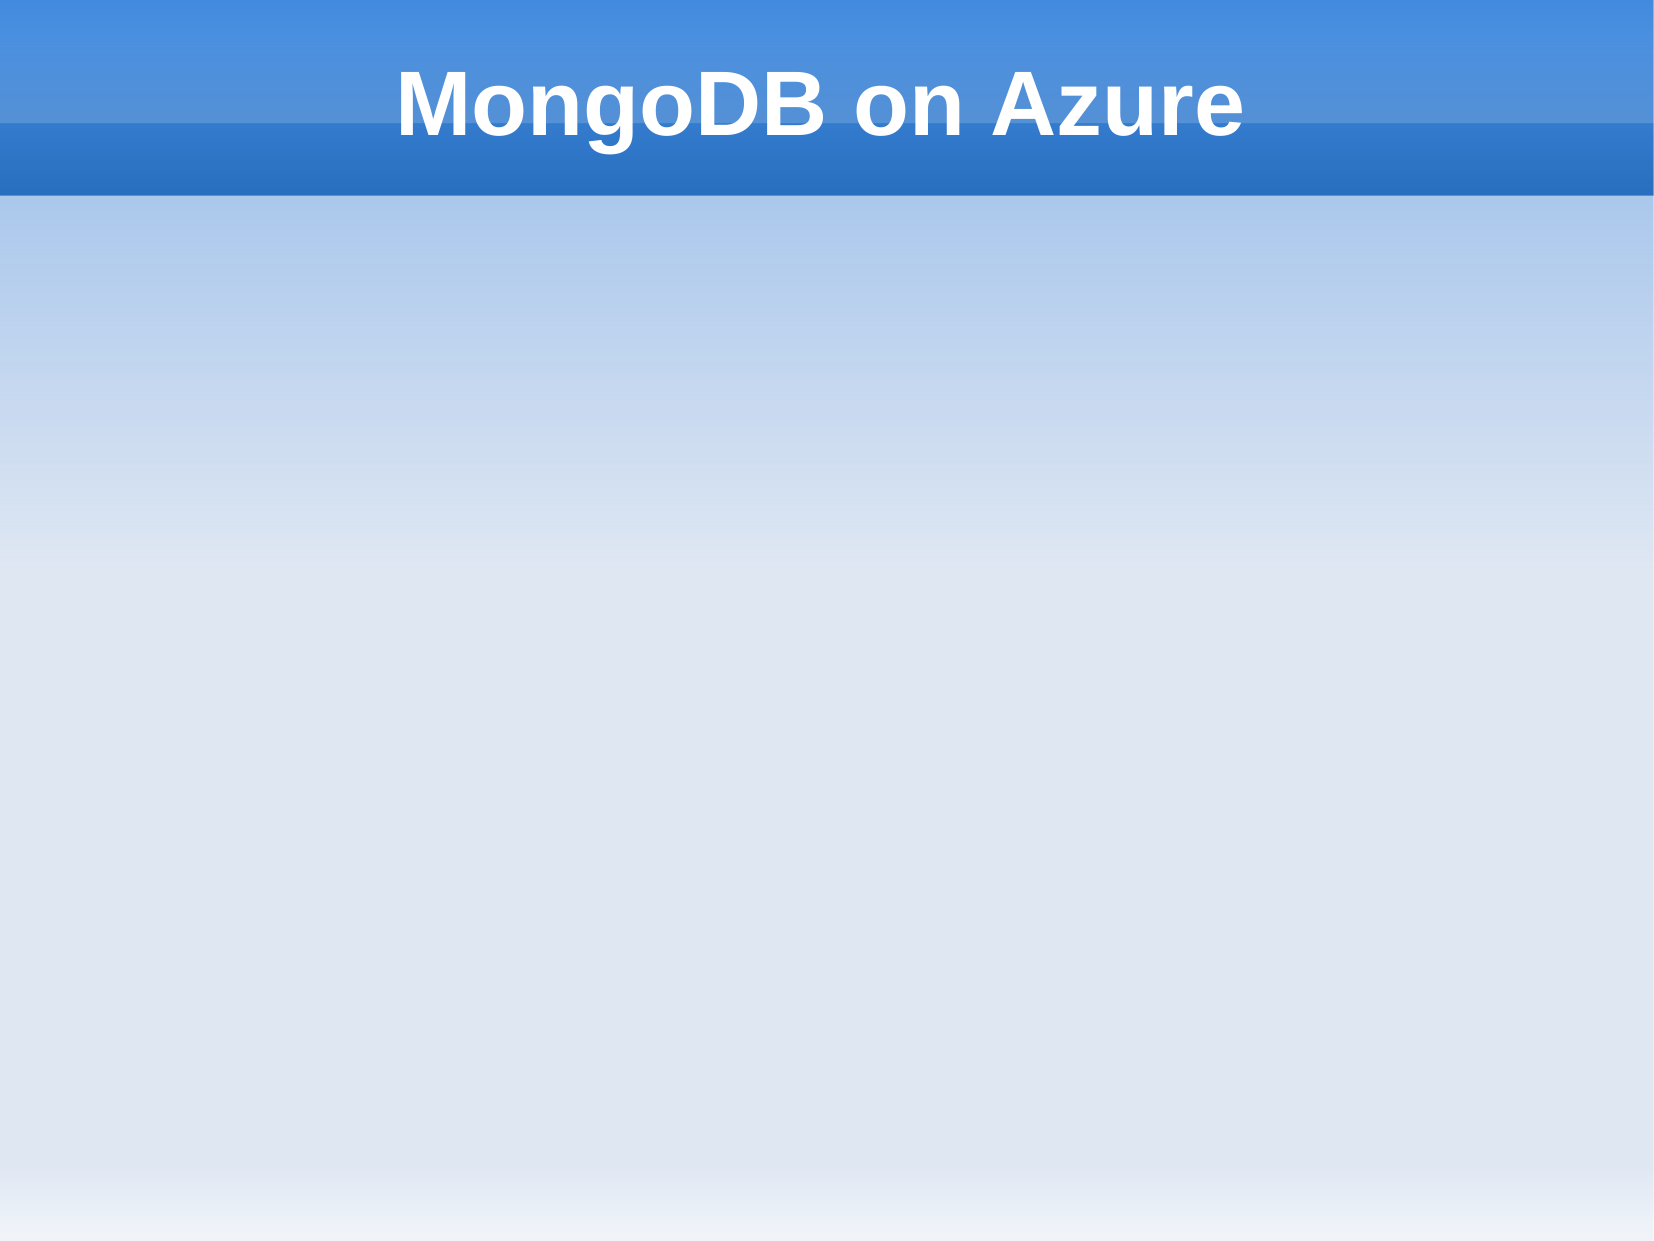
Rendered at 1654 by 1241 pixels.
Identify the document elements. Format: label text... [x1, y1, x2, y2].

title MongoDB on Azure [76, 0, 1565, 208]
picture [0, 0, 1654, 1241]
